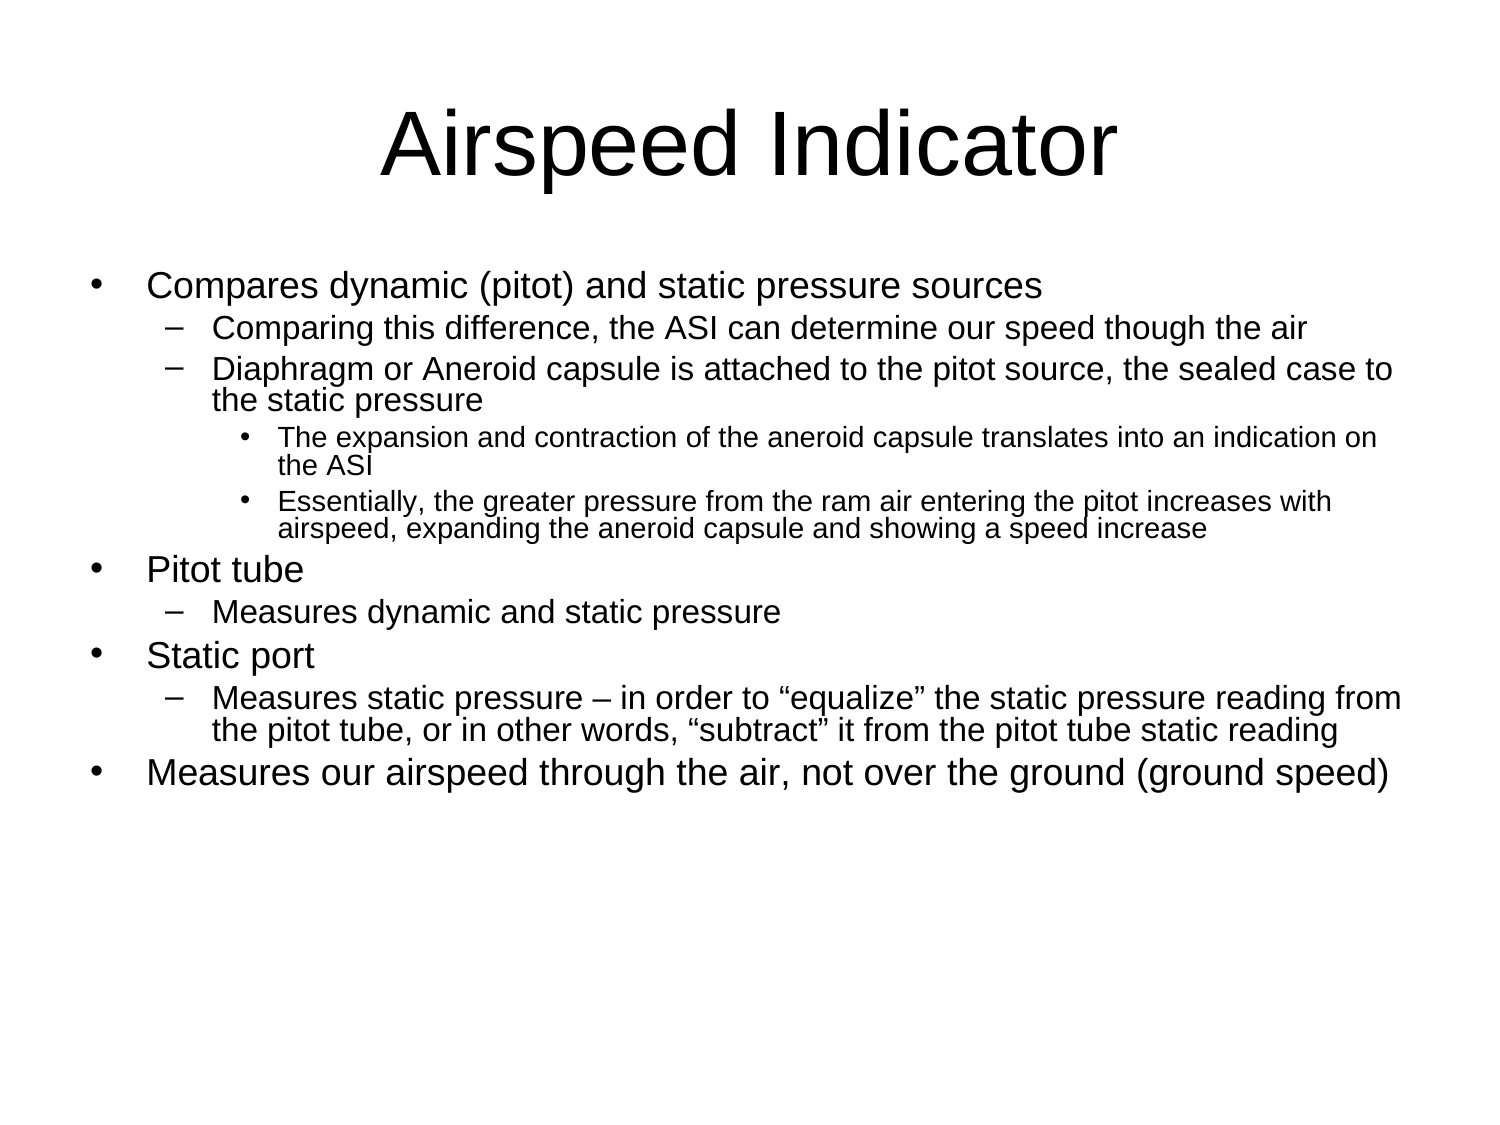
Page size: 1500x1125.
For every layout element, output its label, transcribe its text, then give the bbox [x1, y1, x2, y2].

title Airspeed Indicator [75, 45, 1426, 233]
list Compares dynamic (pitot) and static pressure sources Comparing this difference, the ASI can determine our speed though the air Diaphragm or Aneroid capsule is attached to the pitot source, the sealed case to the static pressure The expansion and contraction of the aneroid capsule translates into an indication on the ASI Essentially, the greater pressure from the ram air entering the pitot increases with airspeed, expanding the aneroid capsule and showing a speed increase Pitot tube Measures dynamic and static pressure Static port Measures static pressure – in order to “equalize” the static pressure reading from the pitot tube, or in other words, “subtract” it from the pitot tube static reading Measures our airspeed through the air, not over the ground (ground speed) [75, 262, 1426, 1006]
